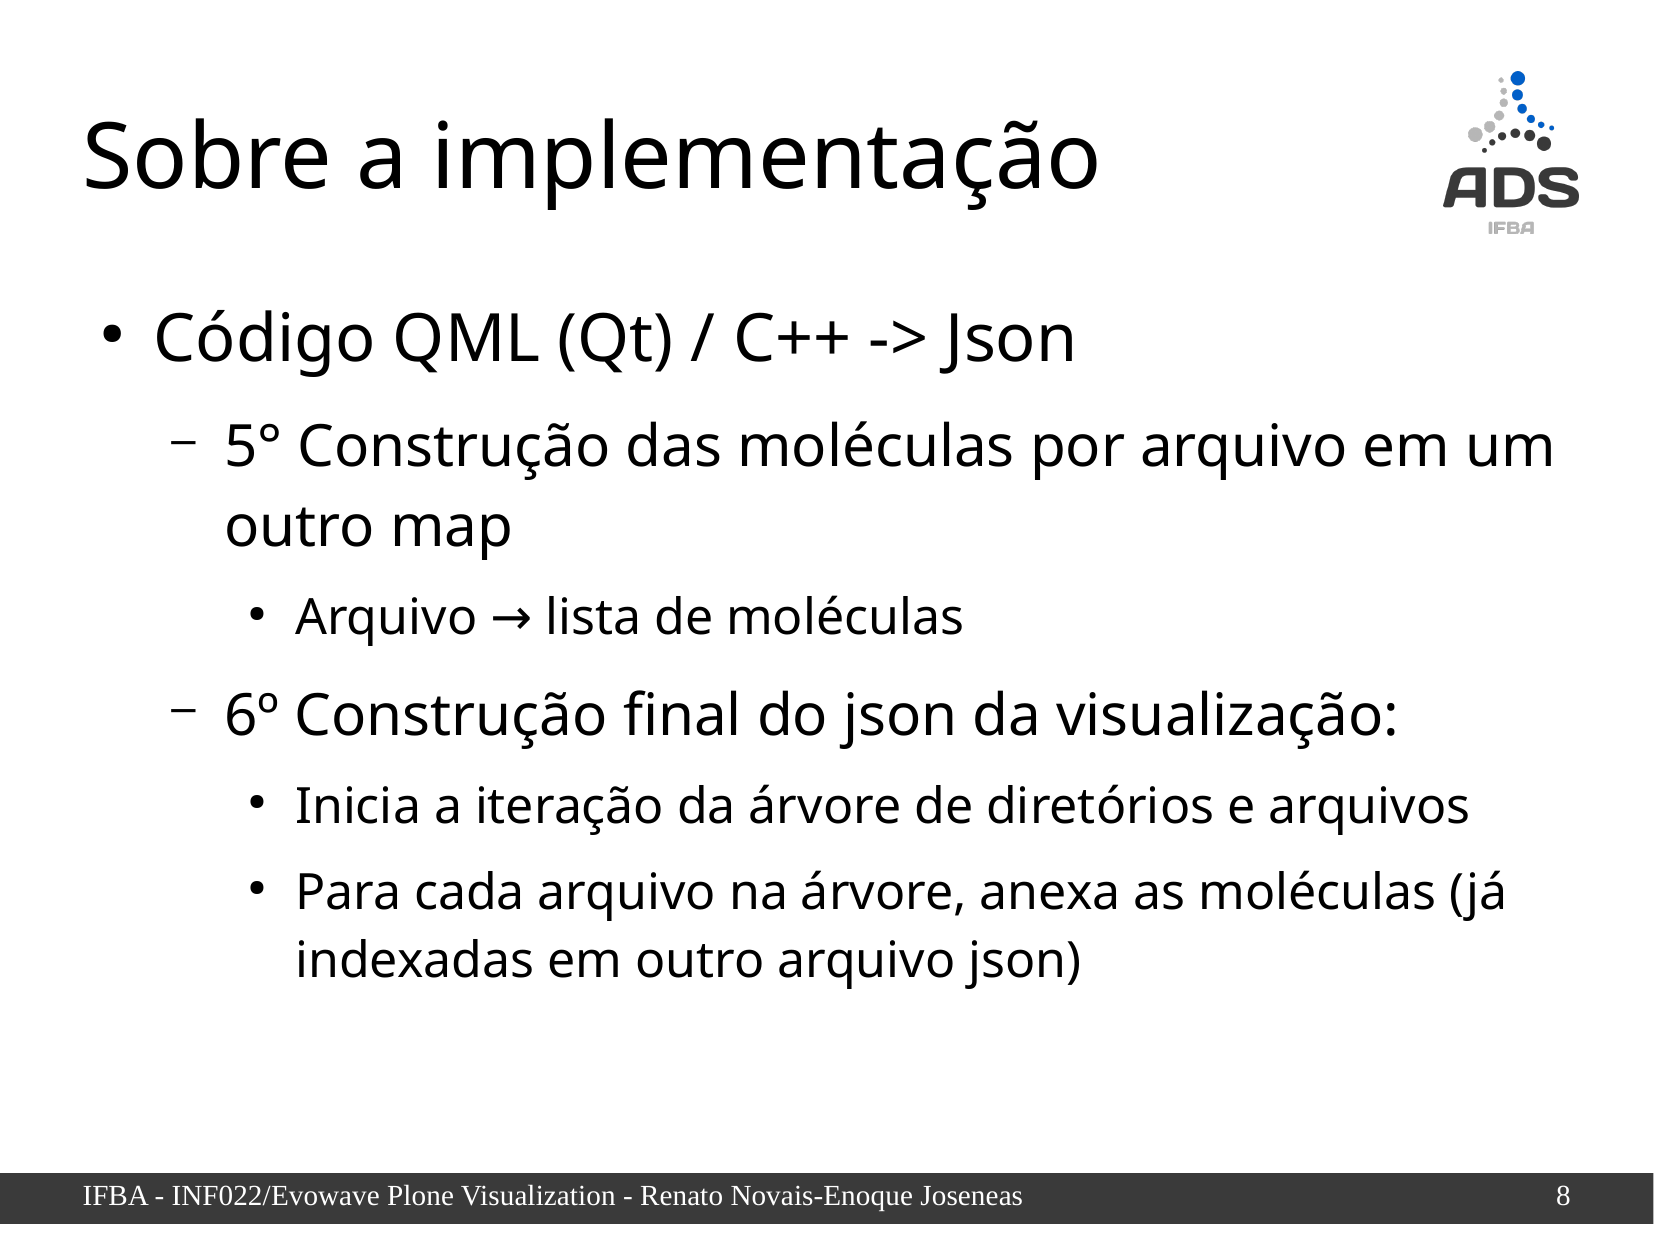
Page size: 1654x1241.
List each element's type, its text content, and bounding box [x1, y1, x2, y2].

title Sobre a implementação [82, 49, 1426, 257]
list Código QML (Qt) / C++ -> Json 5° Construção das moléculas por arquivo em um outro map Arquivo → lista de moléculas 6º Construção final do json da visualização: Inicia a iteração da árvore de diretórios e arquivos Para cada arquivo na árvore, anexa as moléculas (já indexadas em outro arquivo json) [82, 290, 1571, 1156]
picture [1443, 71, 1579, 234]
